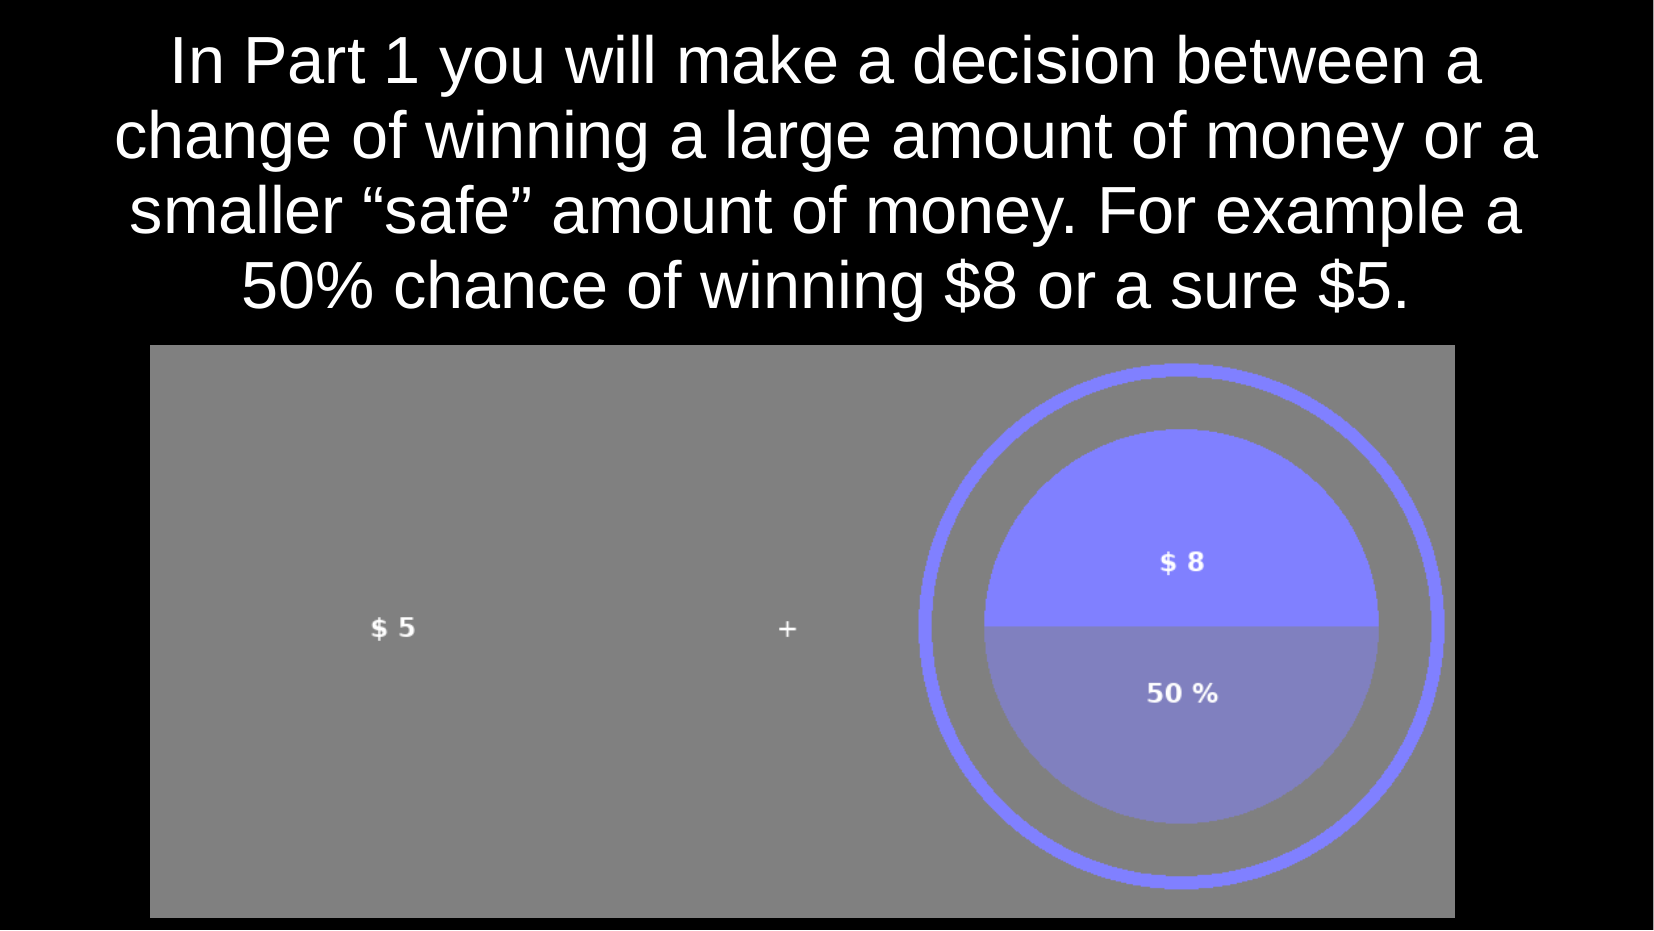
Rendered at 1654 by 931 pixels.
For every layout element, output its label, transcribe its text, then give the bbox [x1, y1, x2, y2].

subtitle In Part 1 you will make a decision between a change of winning a large amount of money or a smaller “safe” amount of money. For example a 50% chance of winning $8 or a sure $5. [82, 15, 1571, 332]
picture [150, 345, 1455, 918]
